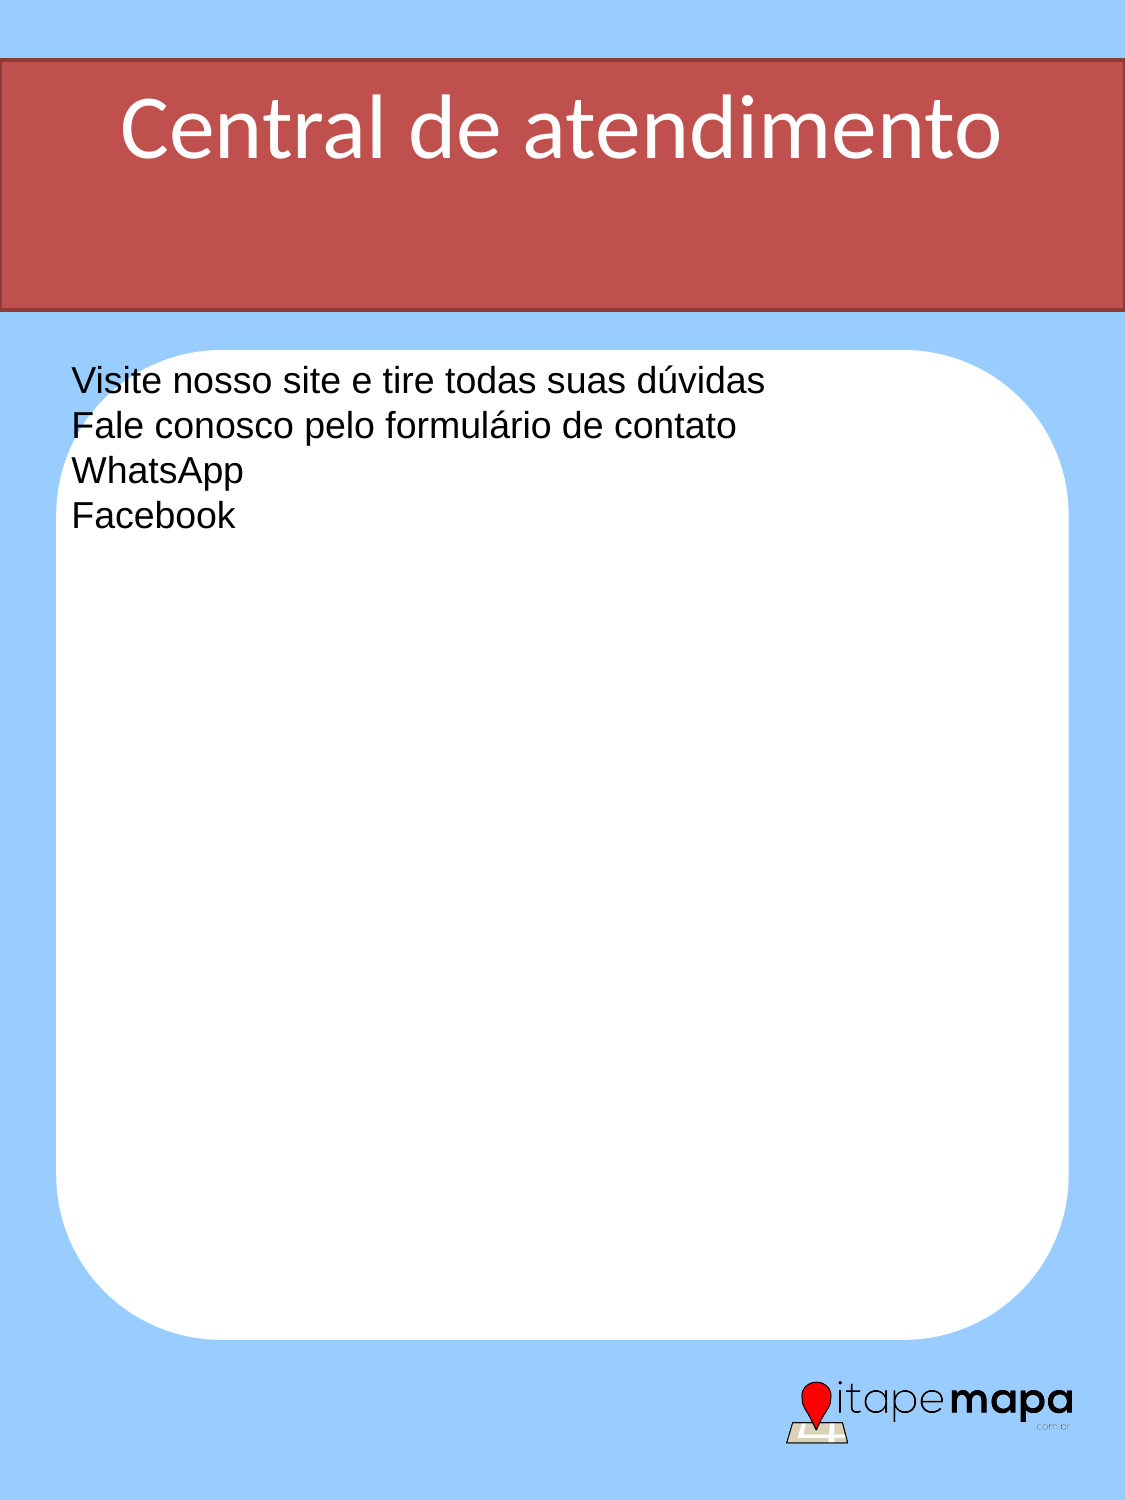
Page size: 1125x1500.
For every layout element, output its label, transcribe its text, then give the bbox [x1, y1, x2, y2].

text_box Central de atendimento [56, 59, 1069, 310]
picture [750, 1272, 1125, 1500]
text_box Visite nosso site e tire todas suas dúvidas Fale conosco pelo formulário de contato WhatsApp Facebook [56, 348, 1069, 1340]
